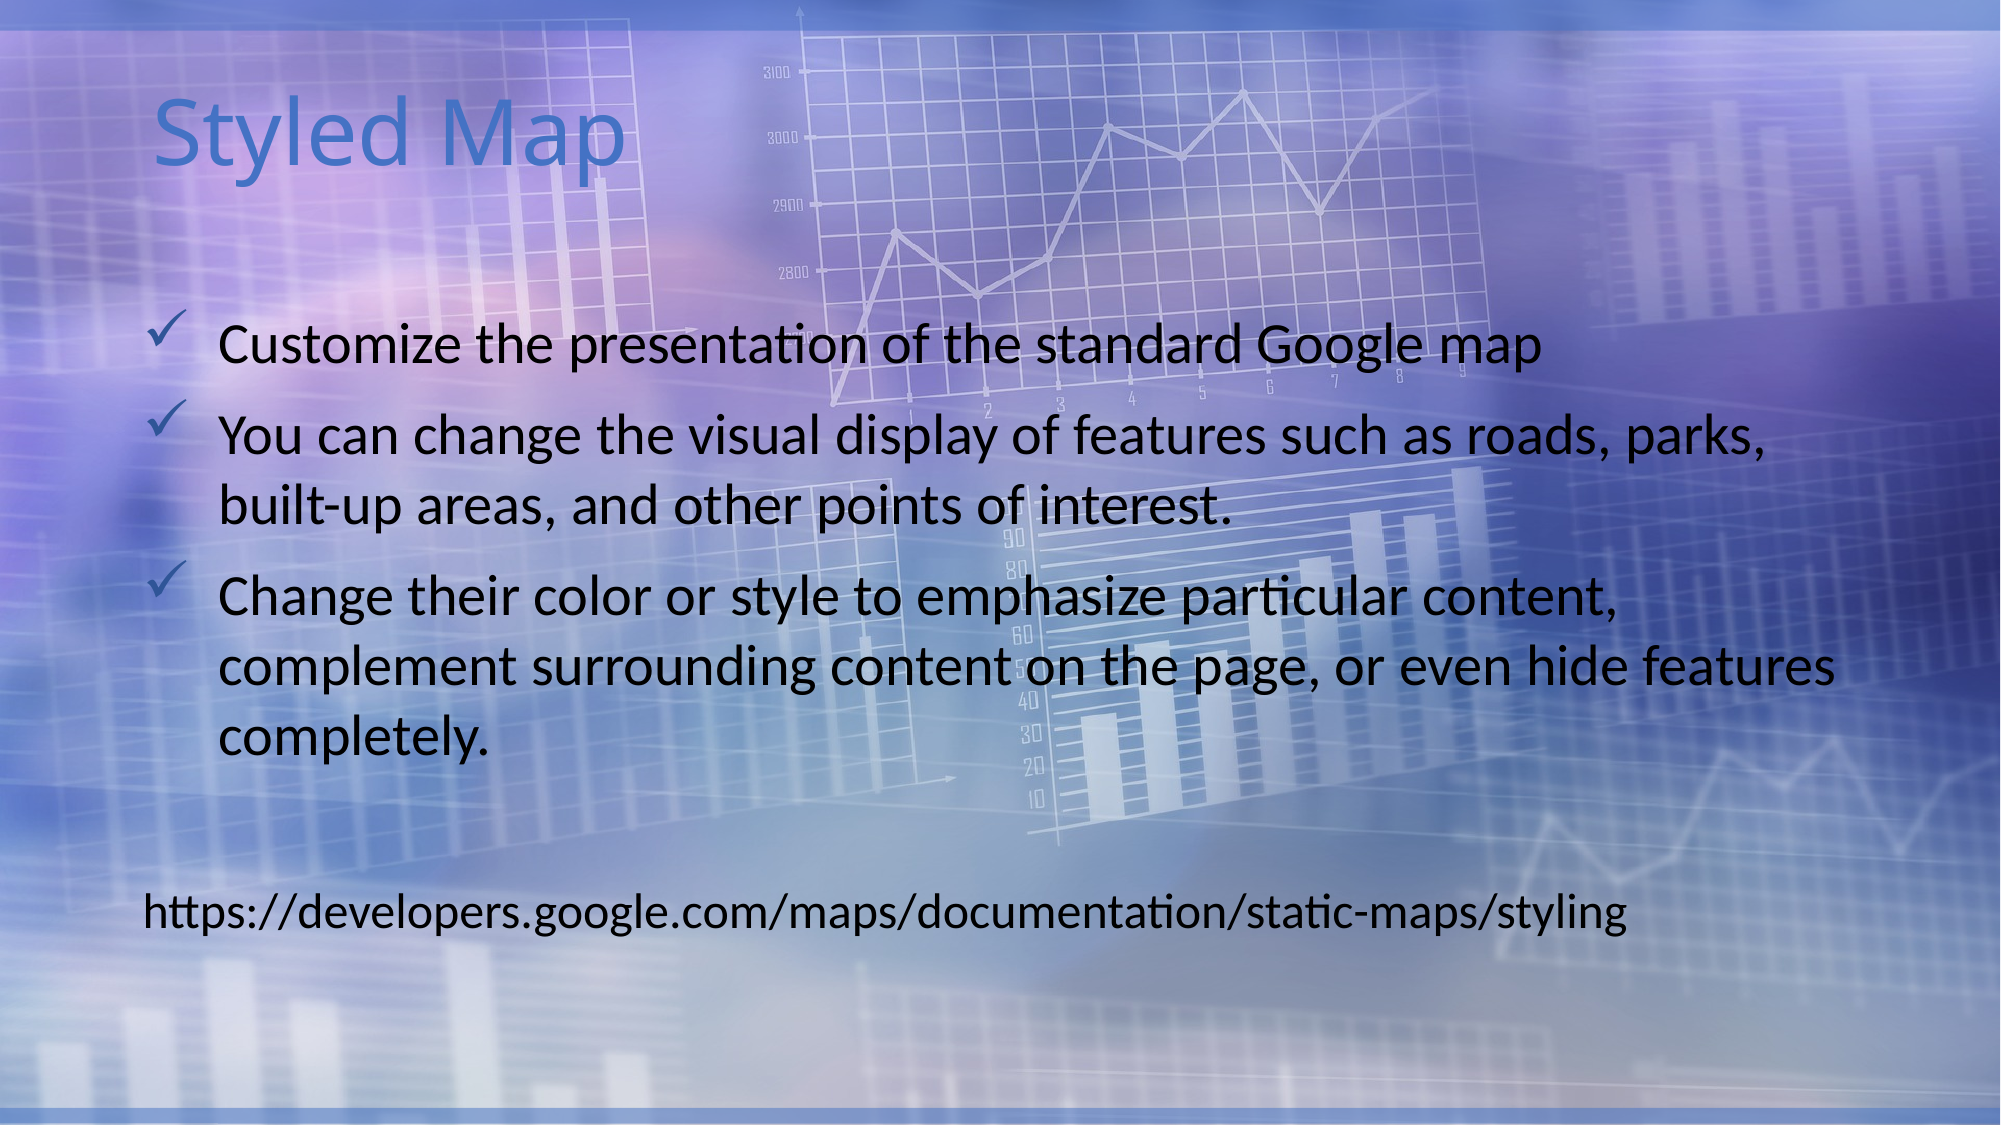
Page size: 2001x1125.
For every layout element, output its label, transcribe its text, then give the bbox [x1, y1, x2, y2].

list Customize the presentation of the standard Google map You can change the visual display of features such as roads, parks, built-up areas, and other points of interest. Change their color or style to emphasize particular content, complement surrounding content on the page, or even hide features completely. https://developers.google.com/maps/documentation/static-maps/styling [127, 297, 1853, 1017]
title Styled Map [137, 59, 1863, 197]
picture [0, 31, 2001, 1125]
